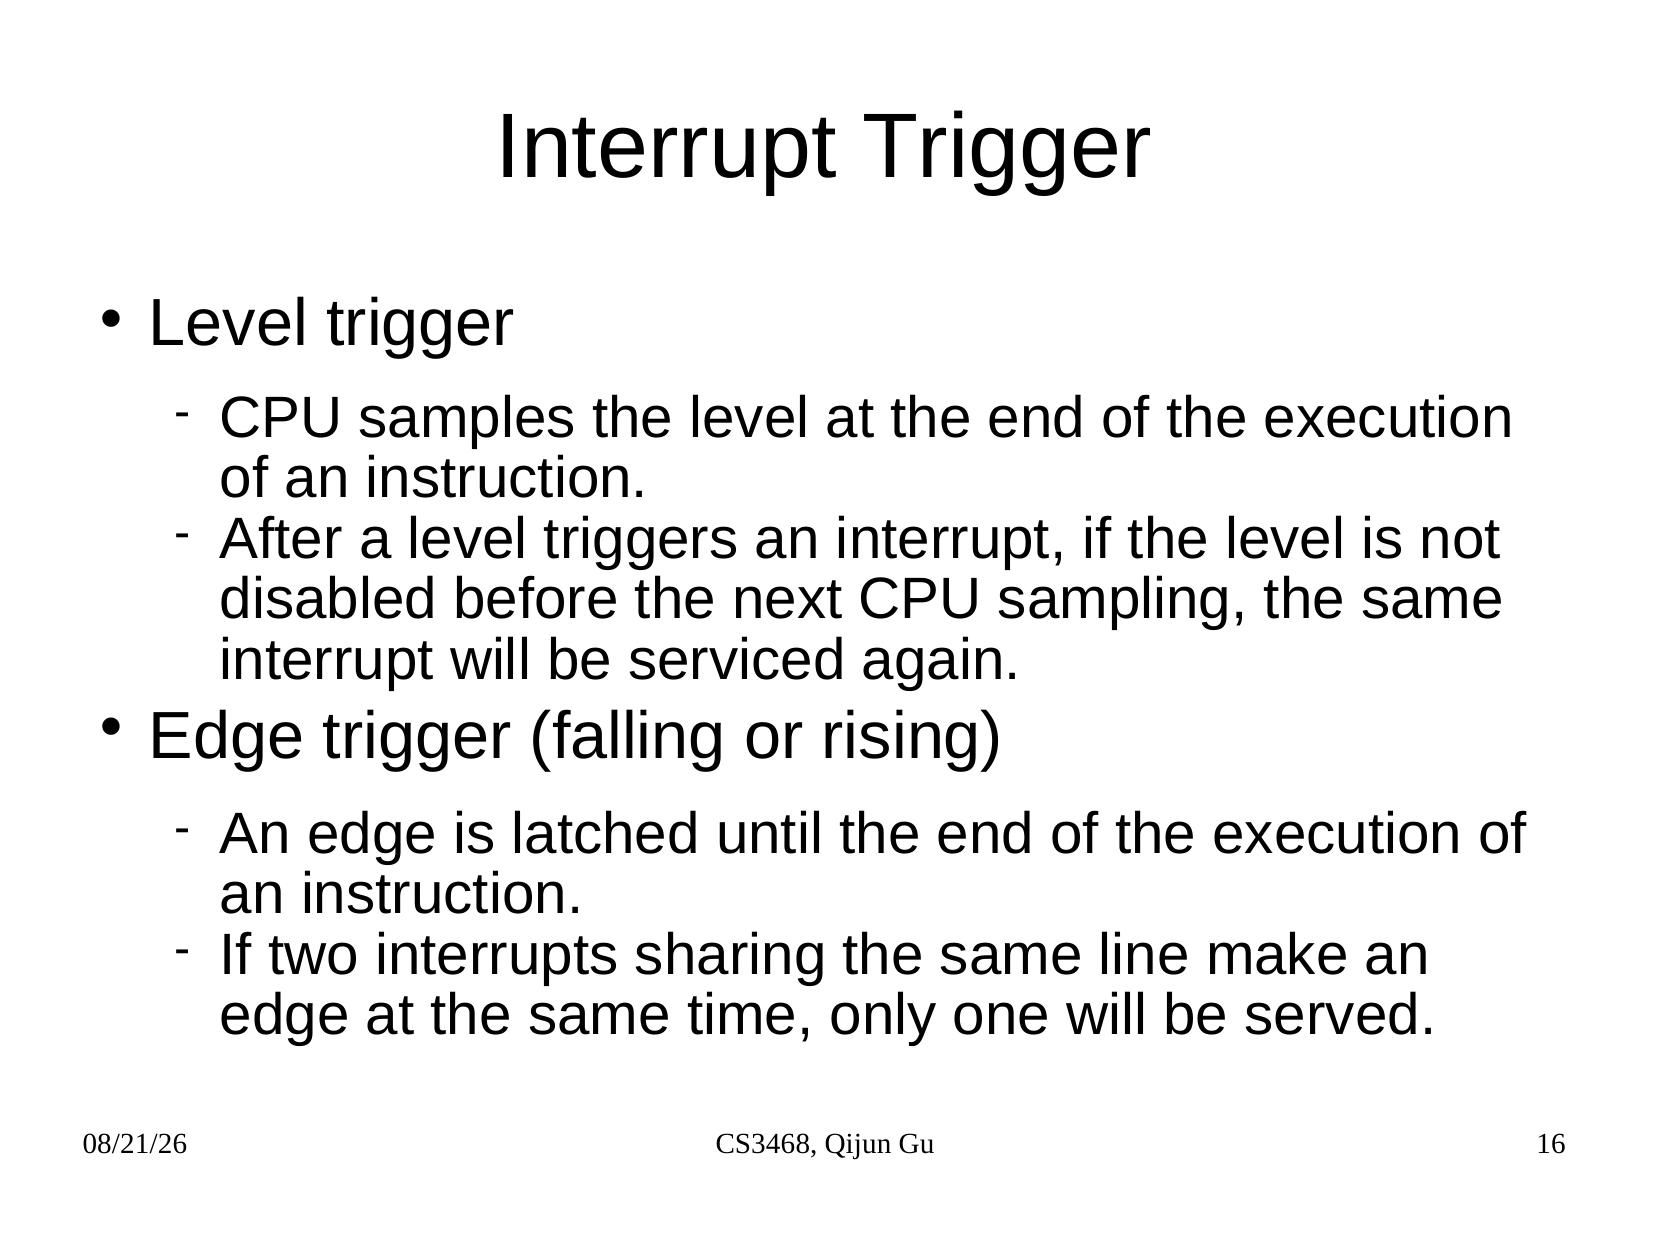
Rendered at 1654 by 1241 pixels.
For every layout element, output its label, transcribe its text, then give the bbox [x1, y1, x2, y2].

title Interrupt Trigger [82, 56, 1567, 245]
list Level trigger CPU samples the level at the end of the execution of an instruction. After a level triggers an interrupt, if the level is not disabled before the next CPU sampling, the same interrupt will be serviced again. Edge trigger (falling or rising)‏ An edge is latched until the end of the execution of an instruction. If two interrupts sharing the same line make an edge at the same time, only one will be served. [82, 290, 1567, 1090]
